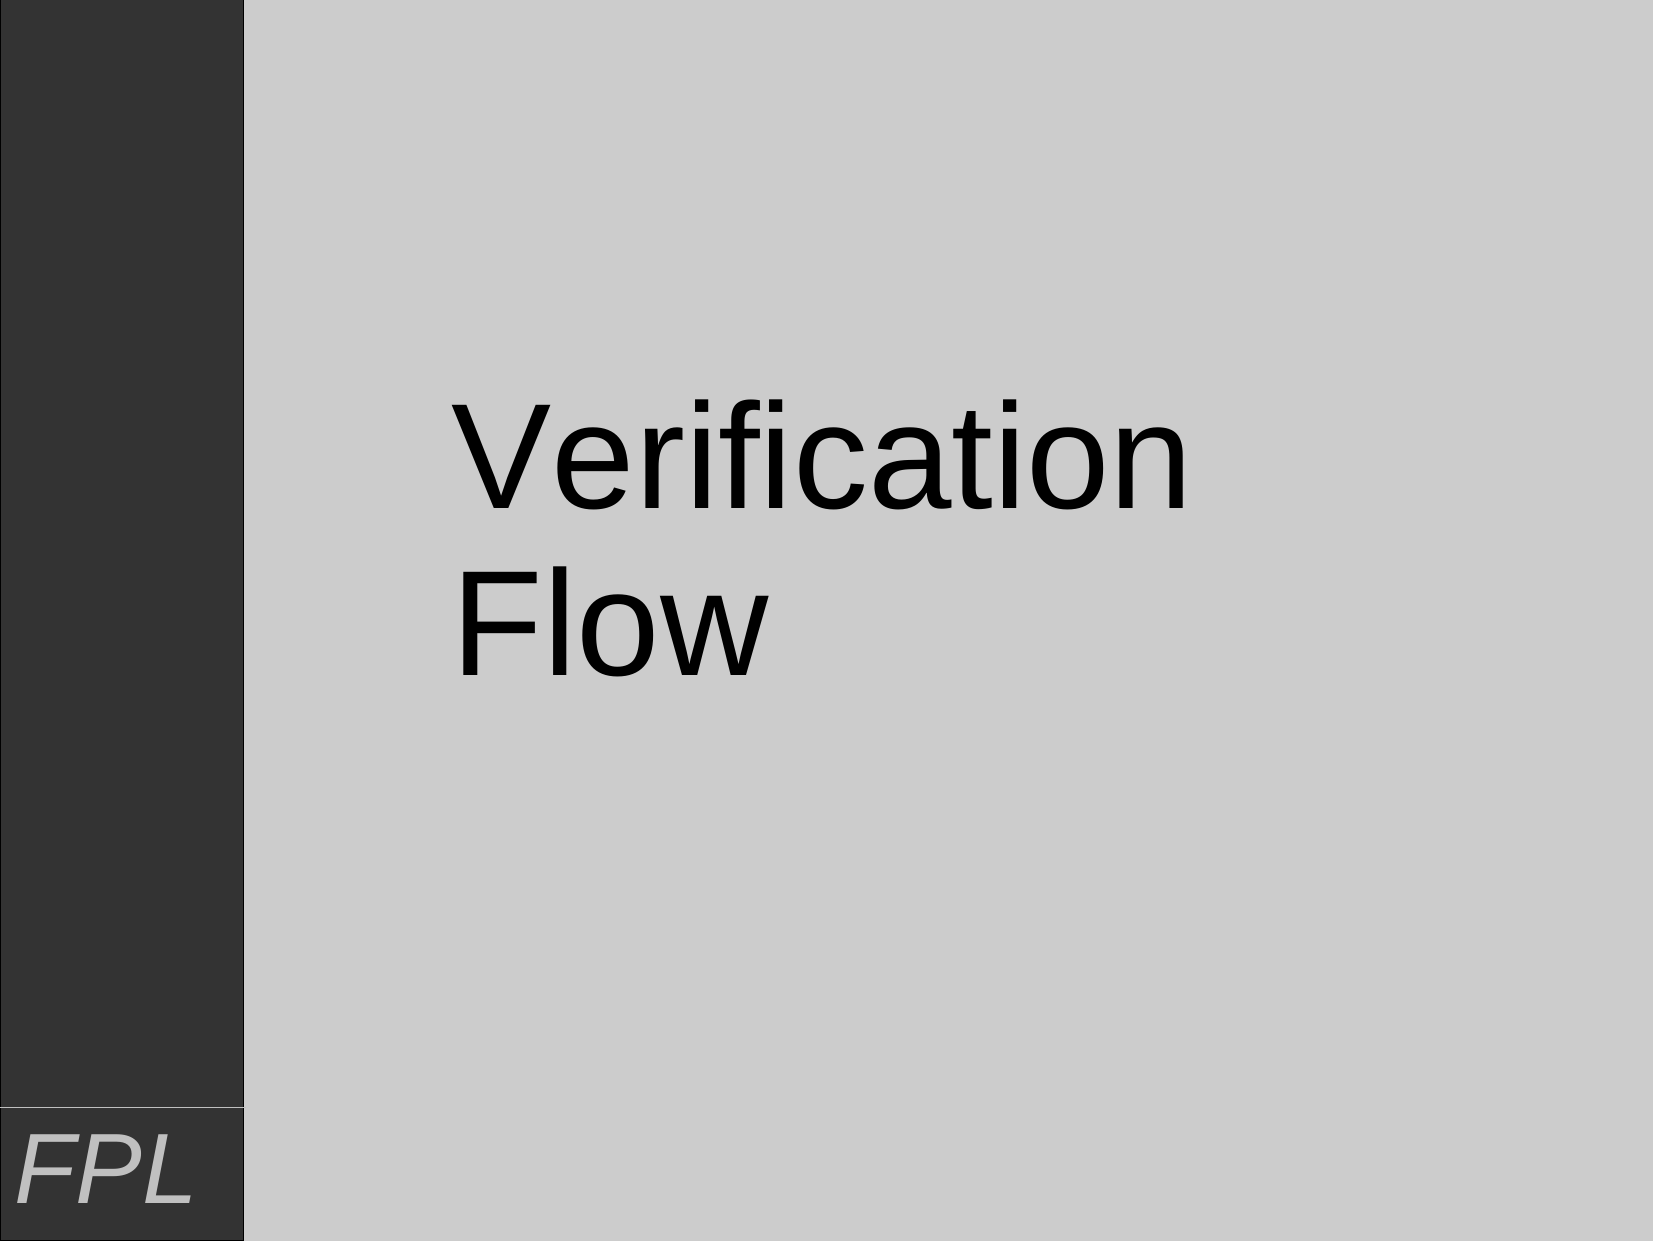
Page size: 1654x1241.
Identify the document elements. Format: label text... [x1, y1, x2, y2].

text_box Verification Flow [437, 364, 1195, 825]
